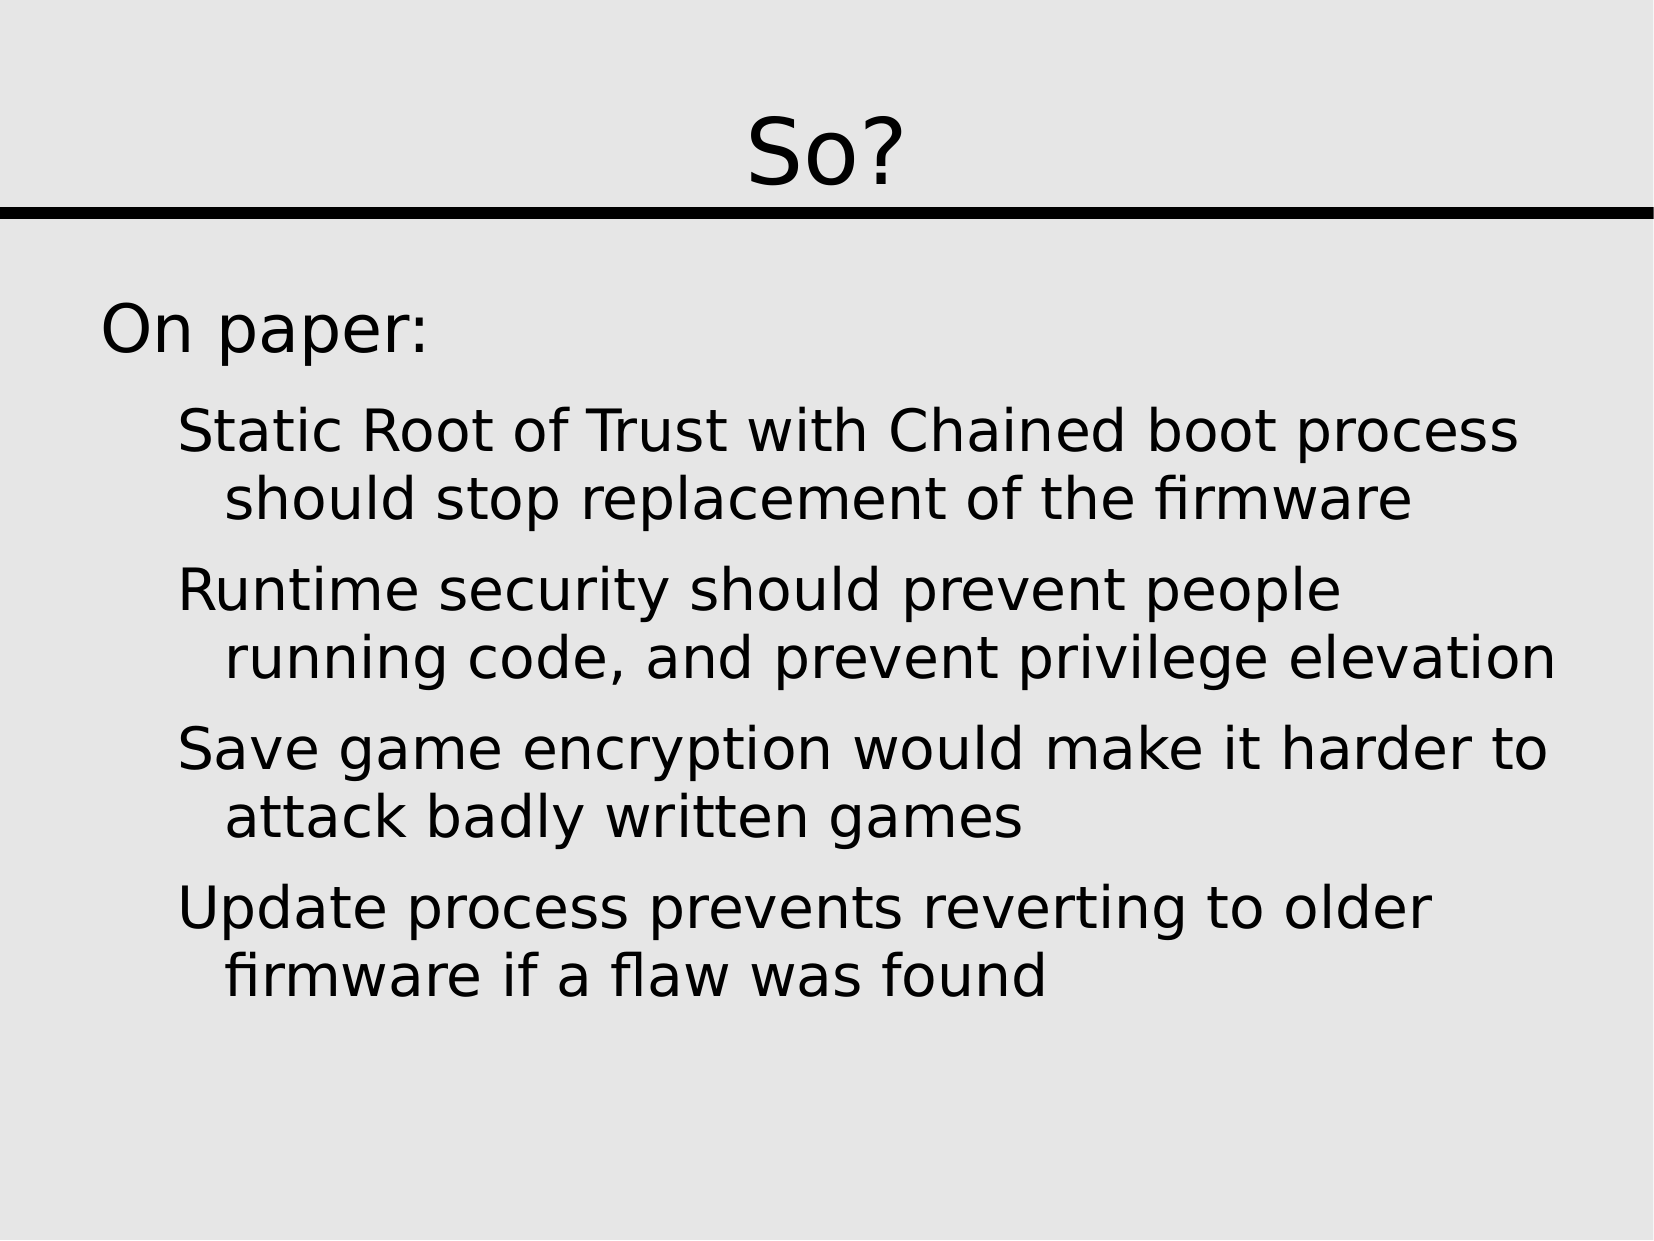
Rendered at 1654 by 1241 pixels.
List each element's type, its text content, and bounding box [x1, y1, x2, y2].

list On paper: Static Root of Trust with Chained boot process should stop replacement of the firmware Runtime security should prevent people running code, and prevent privilege elevation Save game encryption would make it harder to attack badly written games Update process prevents reverting to older firmware if a flaw was found [82, 290, 1571, 1094]
title So? [82, 56, 1571, 250]
